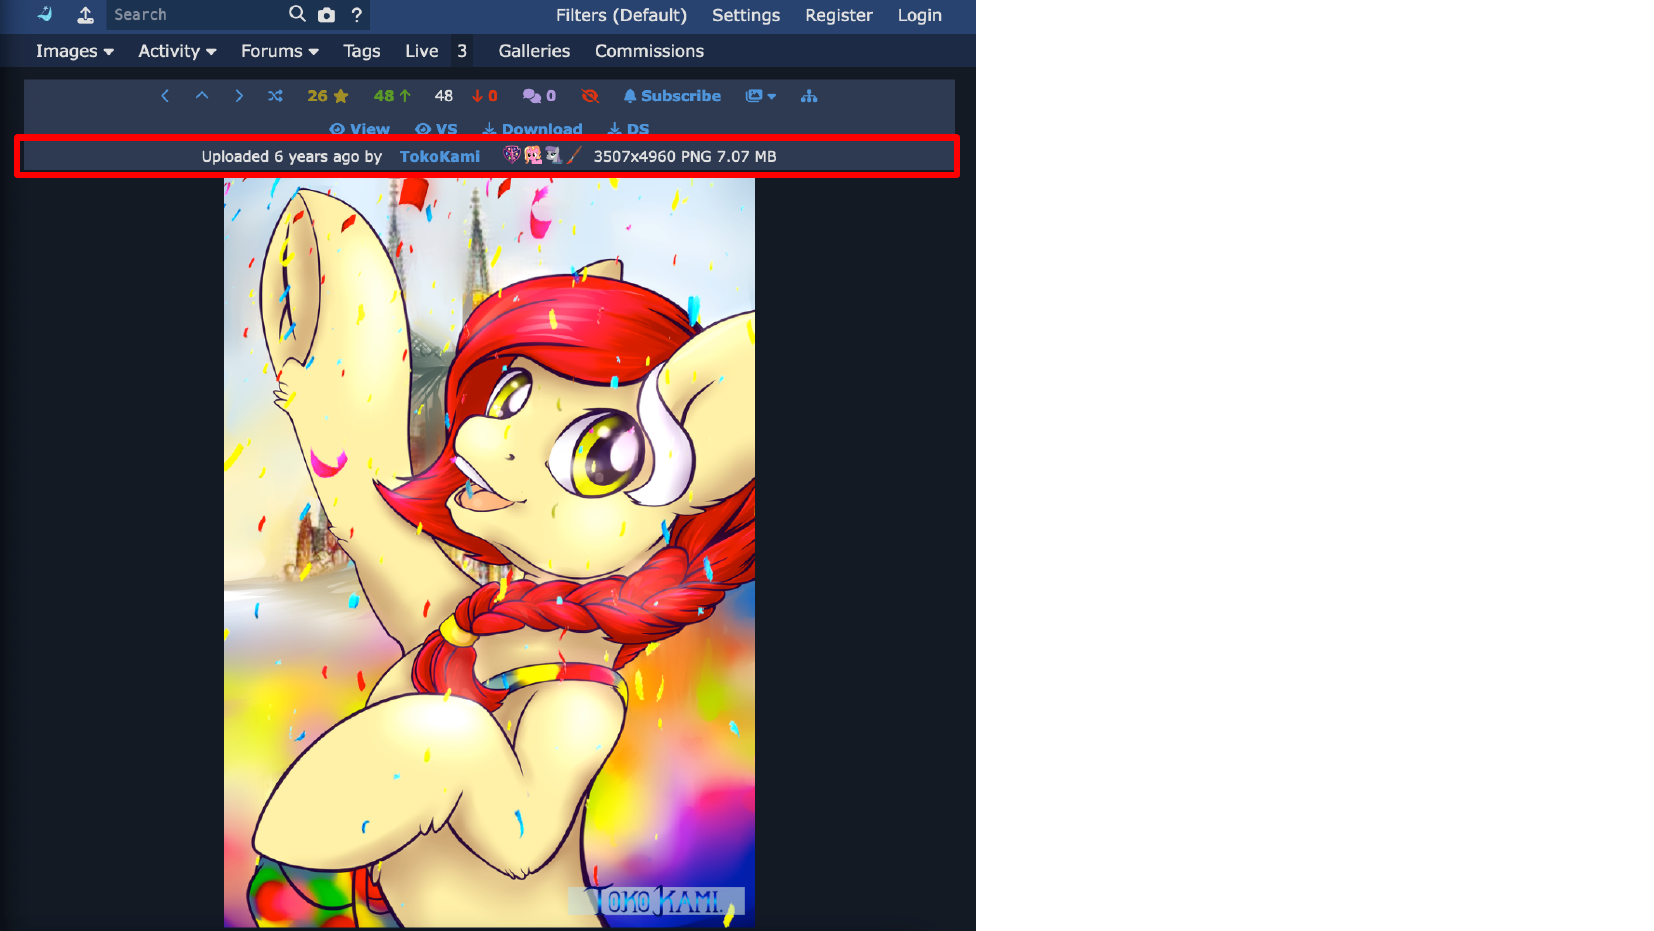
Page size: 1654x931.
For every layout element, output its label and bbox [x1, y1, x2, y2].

picture [0, 0, 976, 931]
